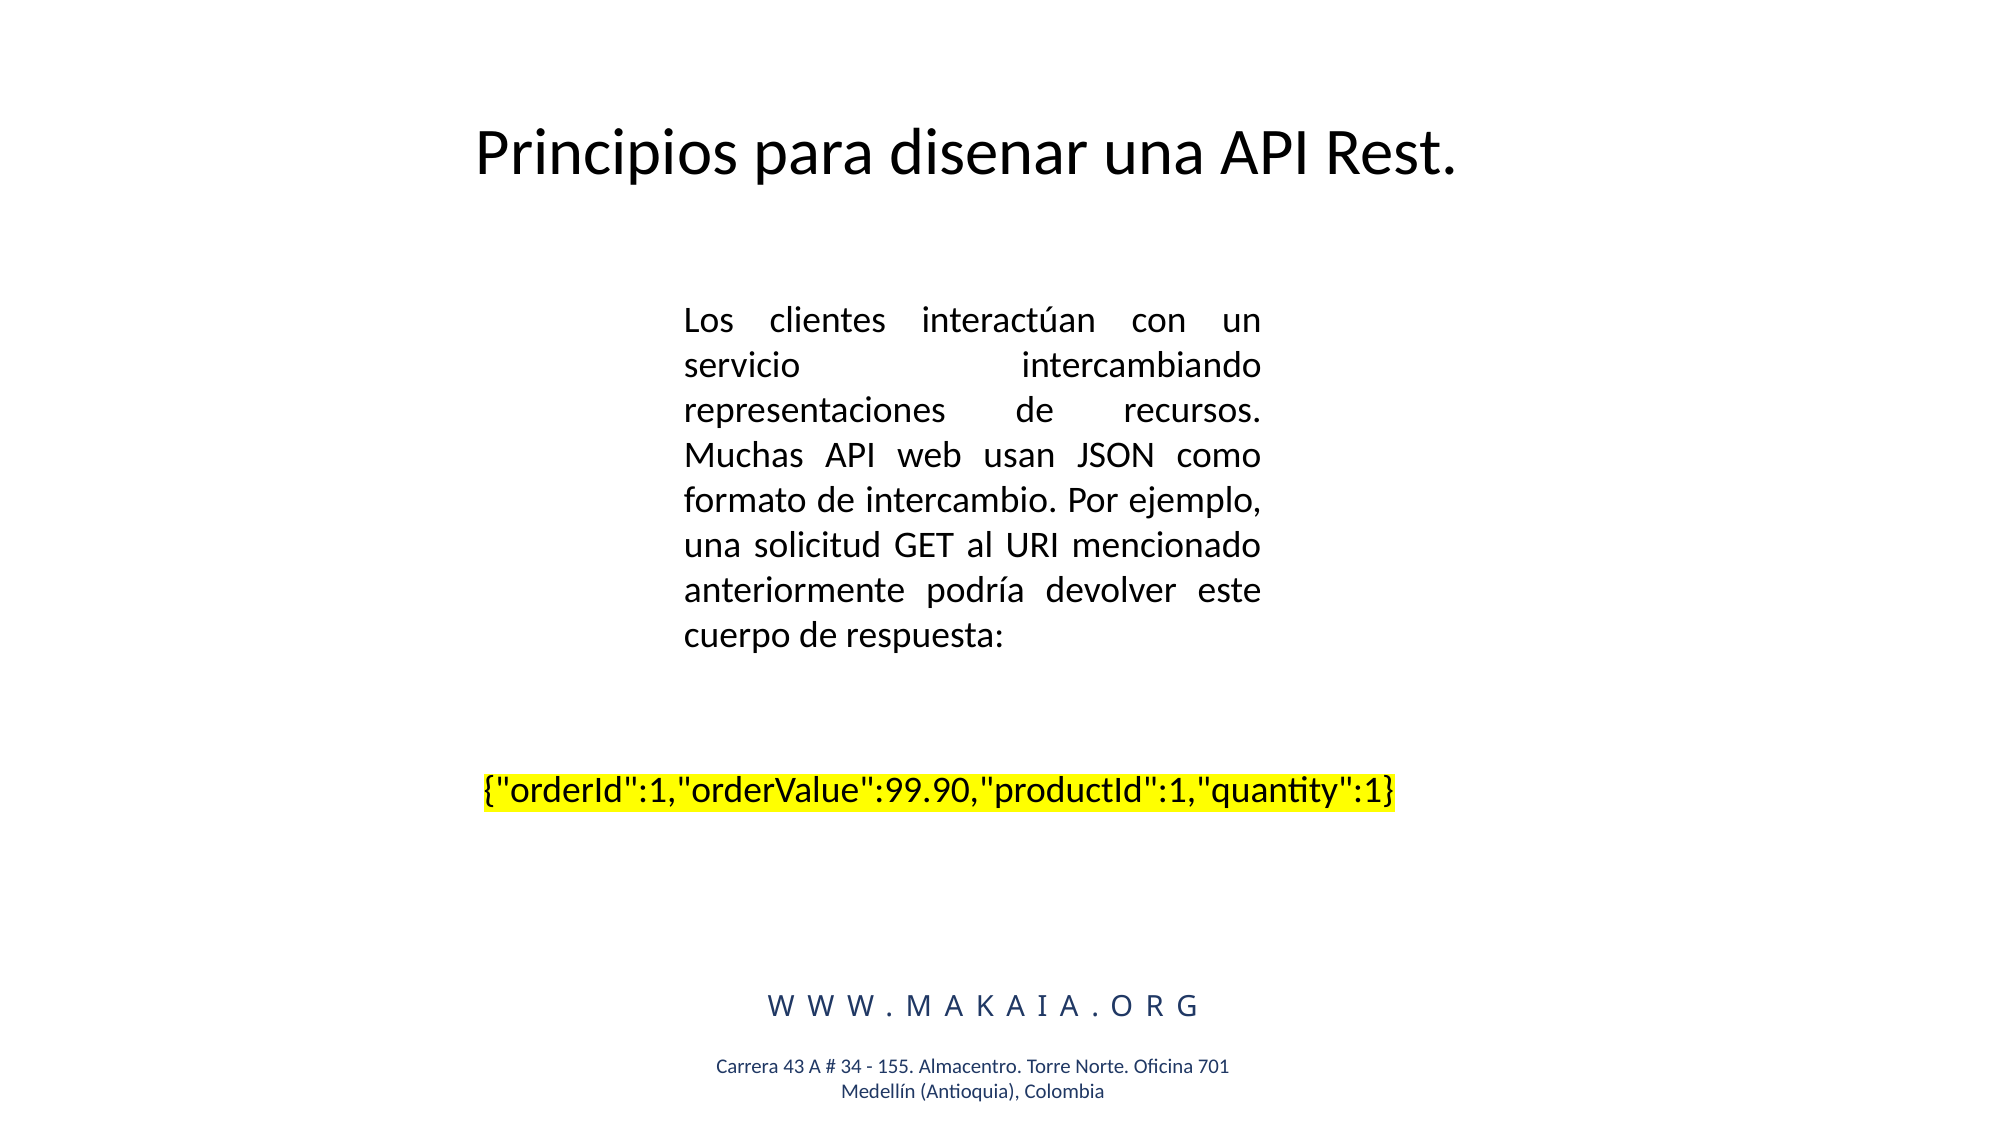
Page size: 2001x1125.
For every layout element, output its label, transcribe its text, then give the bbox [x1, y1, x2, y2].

text_box Los clientes interactúan con un servicio intercambiando representaciones de recursos. Muchas API web usan JSON como formato de intercambio. Por ejemplo, una solicitud GET al URI mencionado anteriormente podría devolver este cuerpo de respuesta: [668, 287, 1278, 667]
text_box {"orderId":1,"orderValue":99.90,"productId":1,"quantity":1} [468, 757, 1532, 818]
text_box Principios para disenar una API Rest. [460, 100, 1486, 197]
text_box WWW.MAKAIA.ORG [489, 980, 1477, 1031]
text_box Carrera 43 A # 34 - 155. Almacentro. Torre Norte. Oficina 701 Medellín (Antioquia), Colombia [425, 1045, 1521, 1111]
